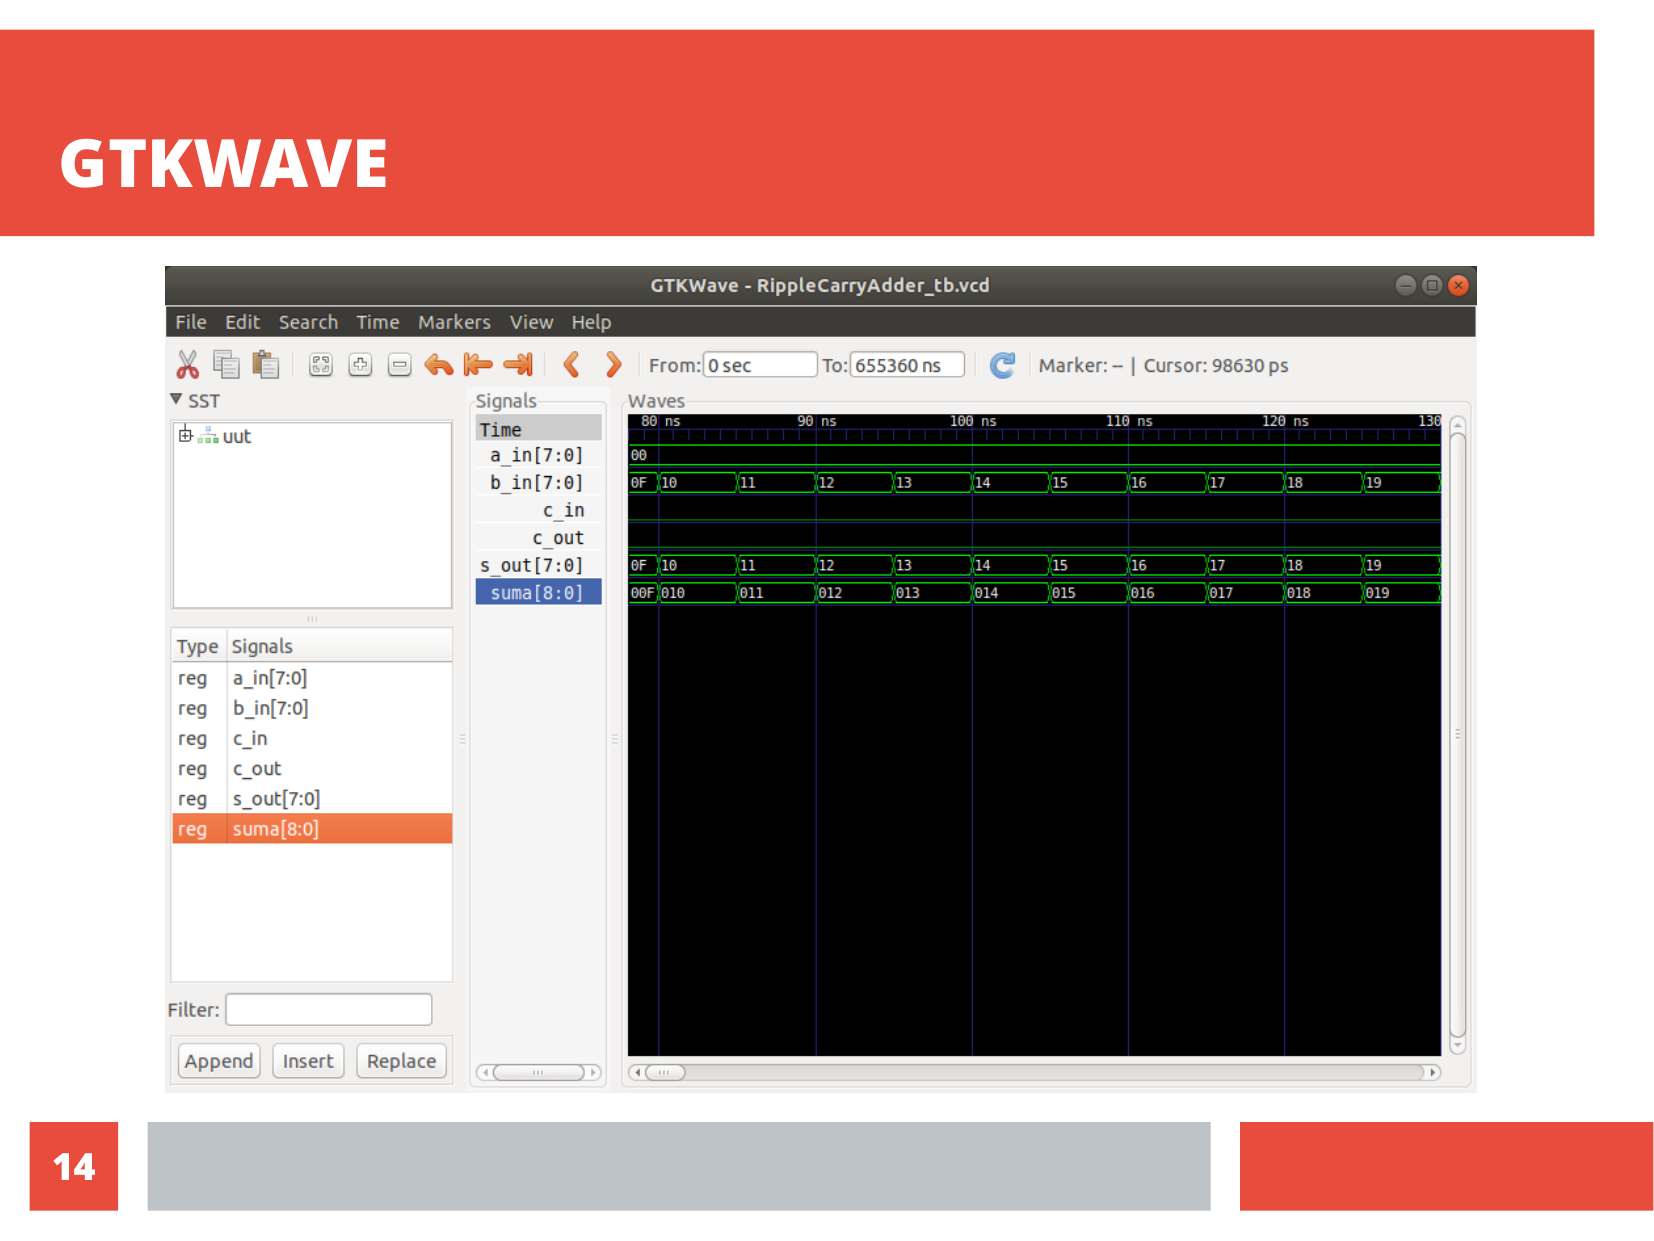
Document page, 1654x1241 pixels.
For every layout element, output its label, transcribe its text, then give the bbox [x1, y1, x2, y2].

title GTKWAVE [59, 59, 1595, 207]
picture [165, 266, 1477, 1093]
